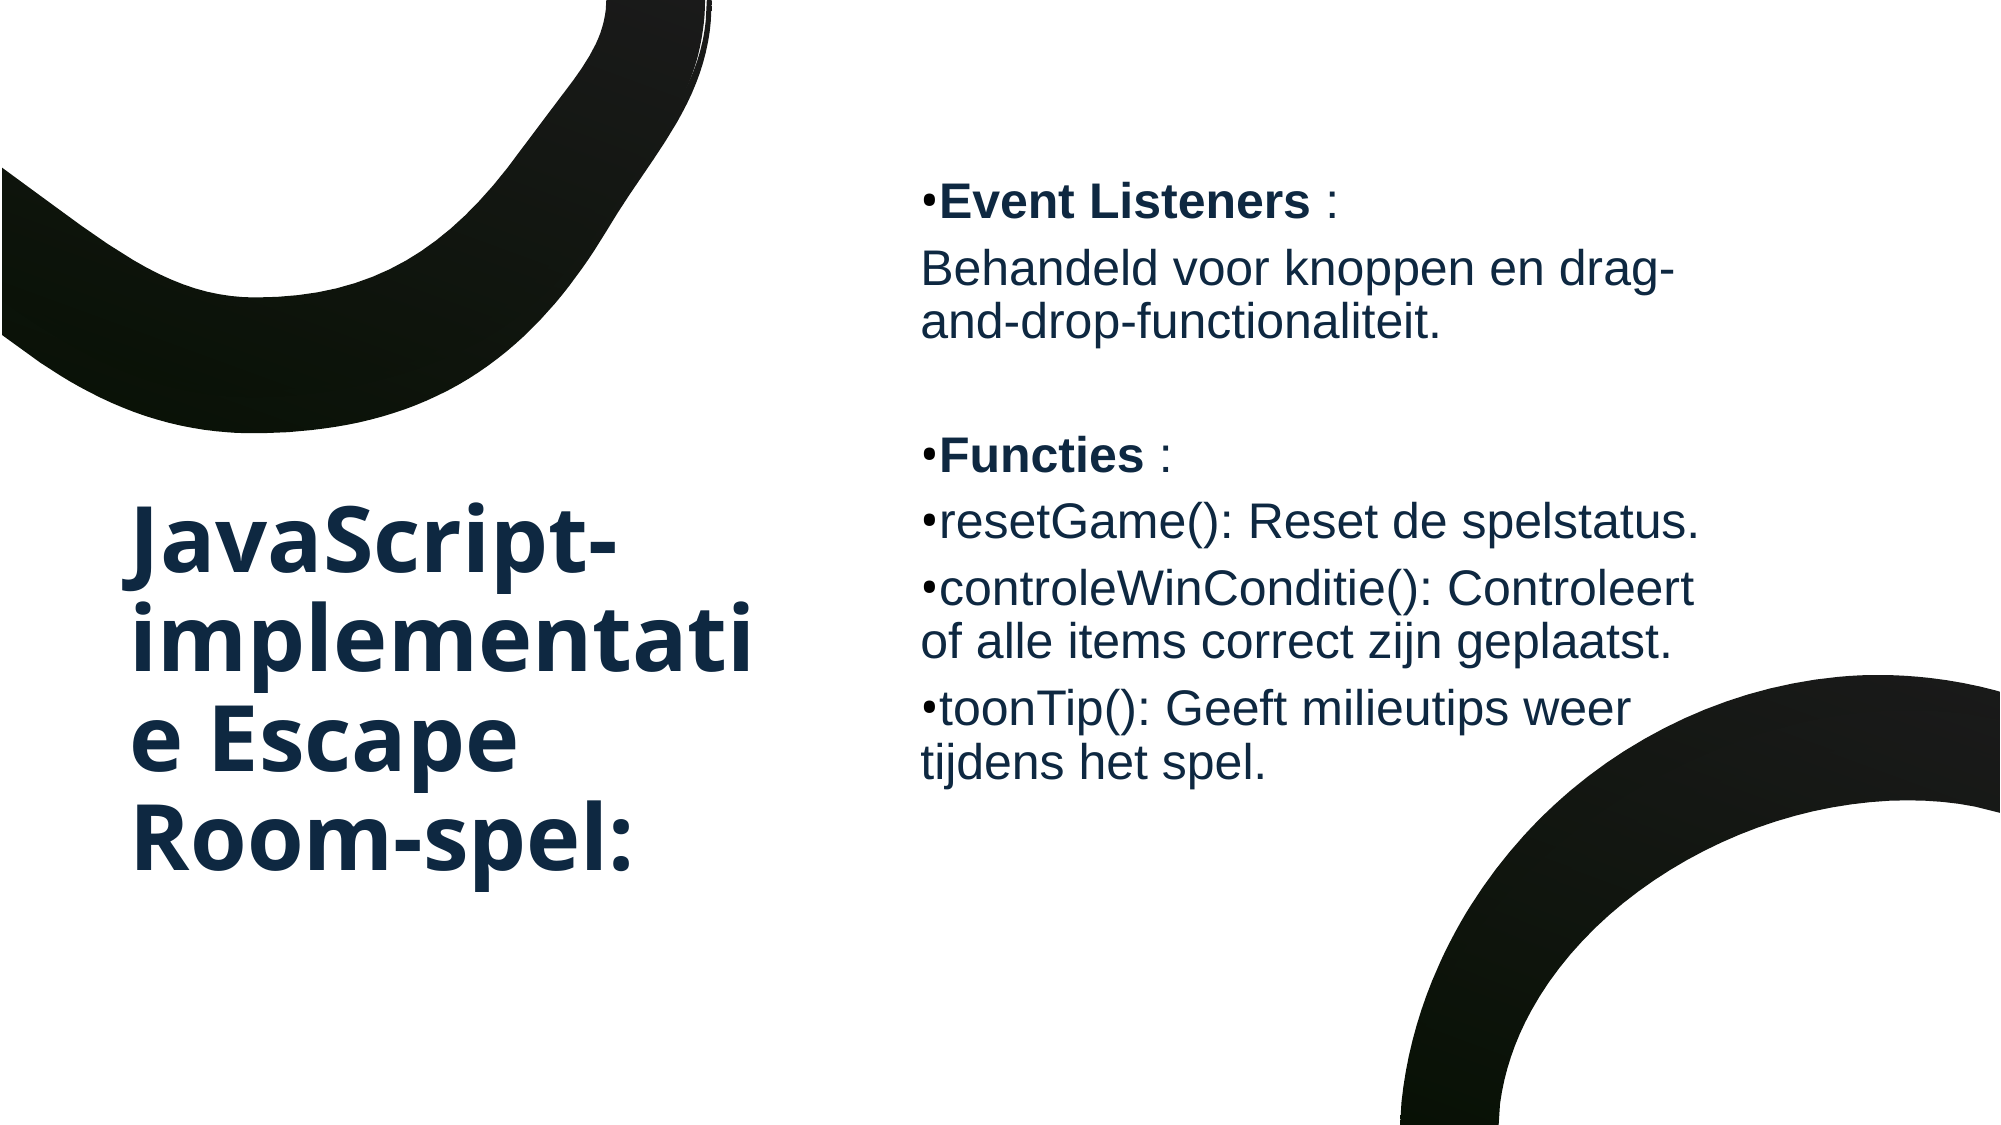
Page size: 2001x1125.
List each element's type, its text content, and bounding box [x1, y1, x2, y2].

title JavaScript-implementatie Escape Room-spel: [115, 359, 793, 1025]
text_box [0, 0, 2000, 1125]
list Event Listeners : Behandeld voor knoppen en drag-and-drop-functionaliteit. Functies : resetGame(): Reset de spelstatus. controleWinConditie(): Controleert of alle items correct zijn geplaatst. toonTip(): Geeft milieutips weer tijdens het spel. [905, 150, 1748, 816]
